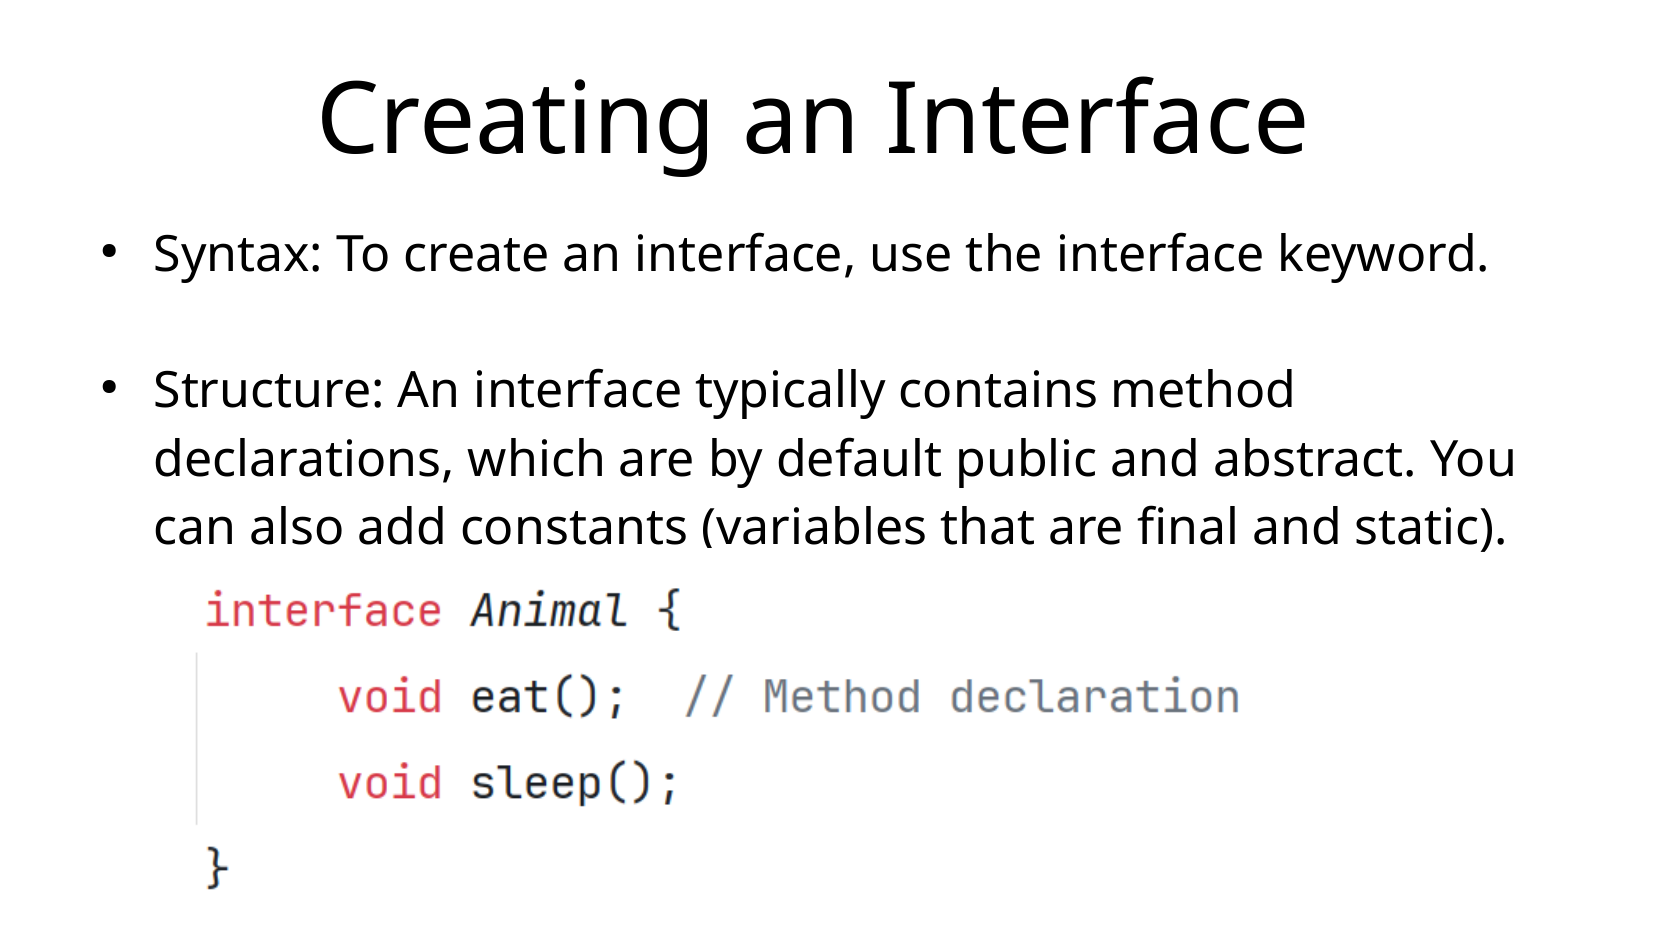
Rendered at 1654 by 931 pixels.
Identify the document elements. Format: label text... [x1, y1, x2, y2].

title Creating an Interface [82, 37, 1571, 193]
list Syntax: To create an interface, use the interface keyword. [82, 217, 1571, 354]
picture [157, 548, 1418, 916]
list Structure: An interface typically contains method declarations, which are by default public and abstract. You can also add constants (variables that are final and static). [82, 354, 1571, 562]
